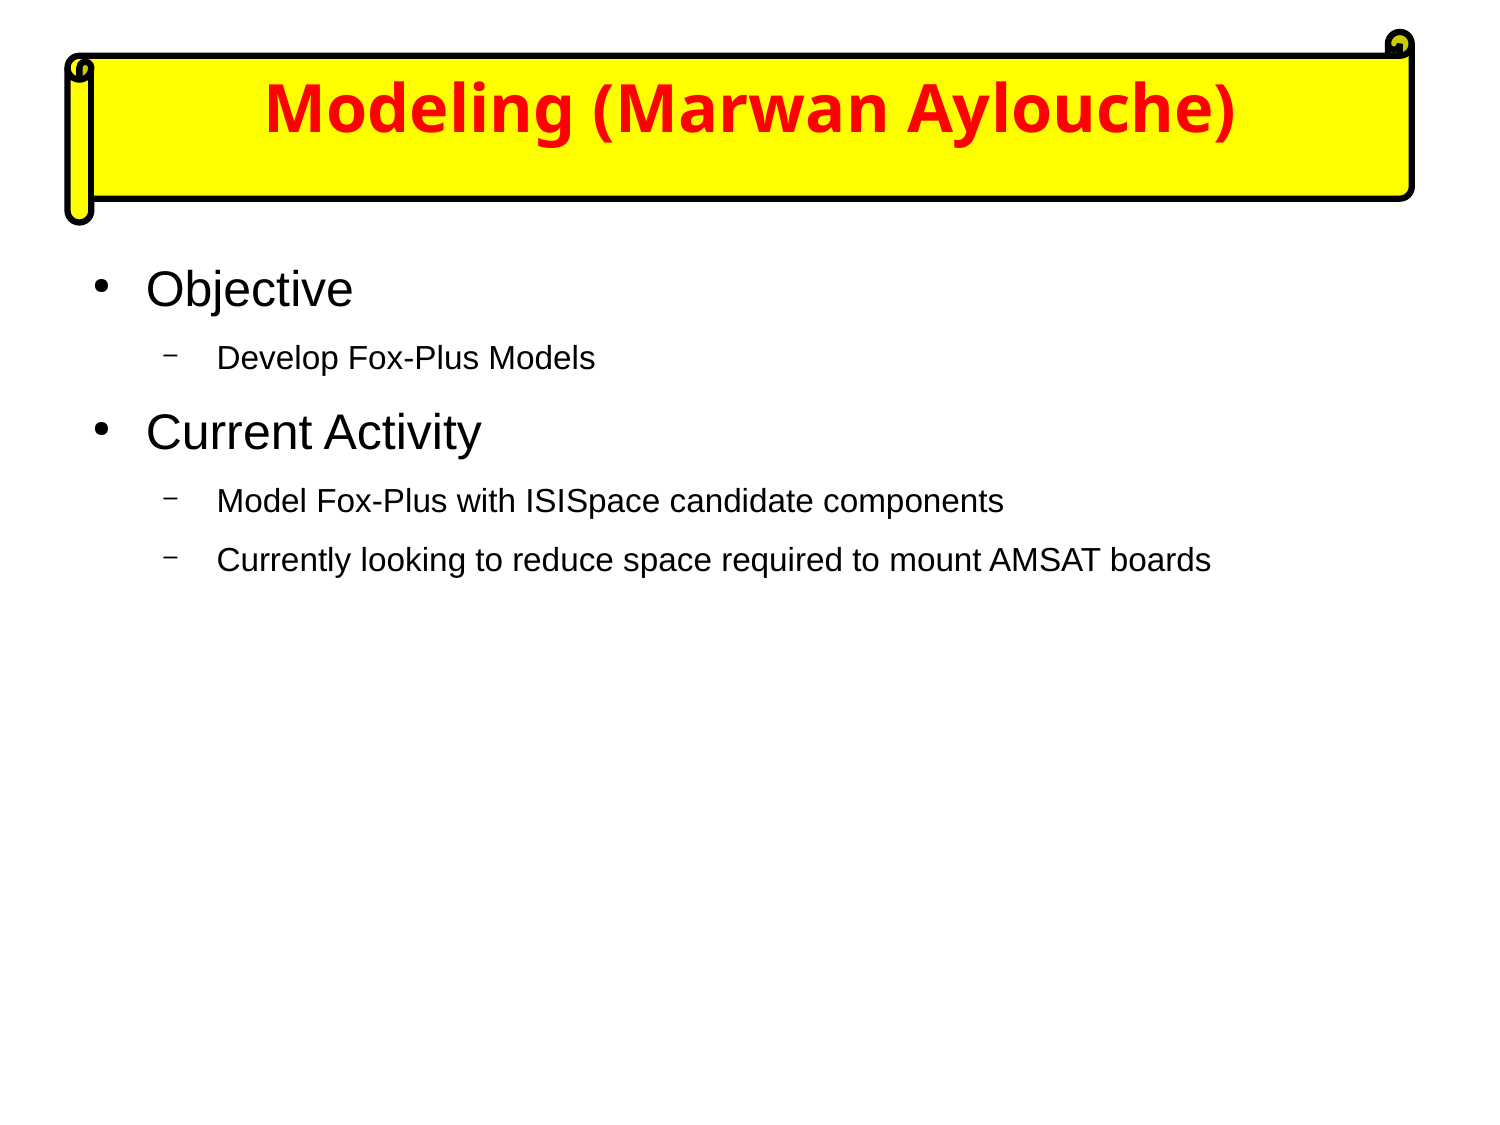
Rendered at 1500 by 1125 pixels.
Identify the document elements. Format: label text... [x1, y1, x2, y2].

list Objective Develop Fox-Plus Models Current Activity Model Fox-Plus with ISISpace candidate components Currently looking to reduce space required to mount AMSAT boards [75, 263, 1425, 916]
text_box Modeling (Marwan Aylouche) [0, 58, 1500, 154]
text_box [67, 154, 1412, 223]
text_box [72, 31, 1412, 58]
